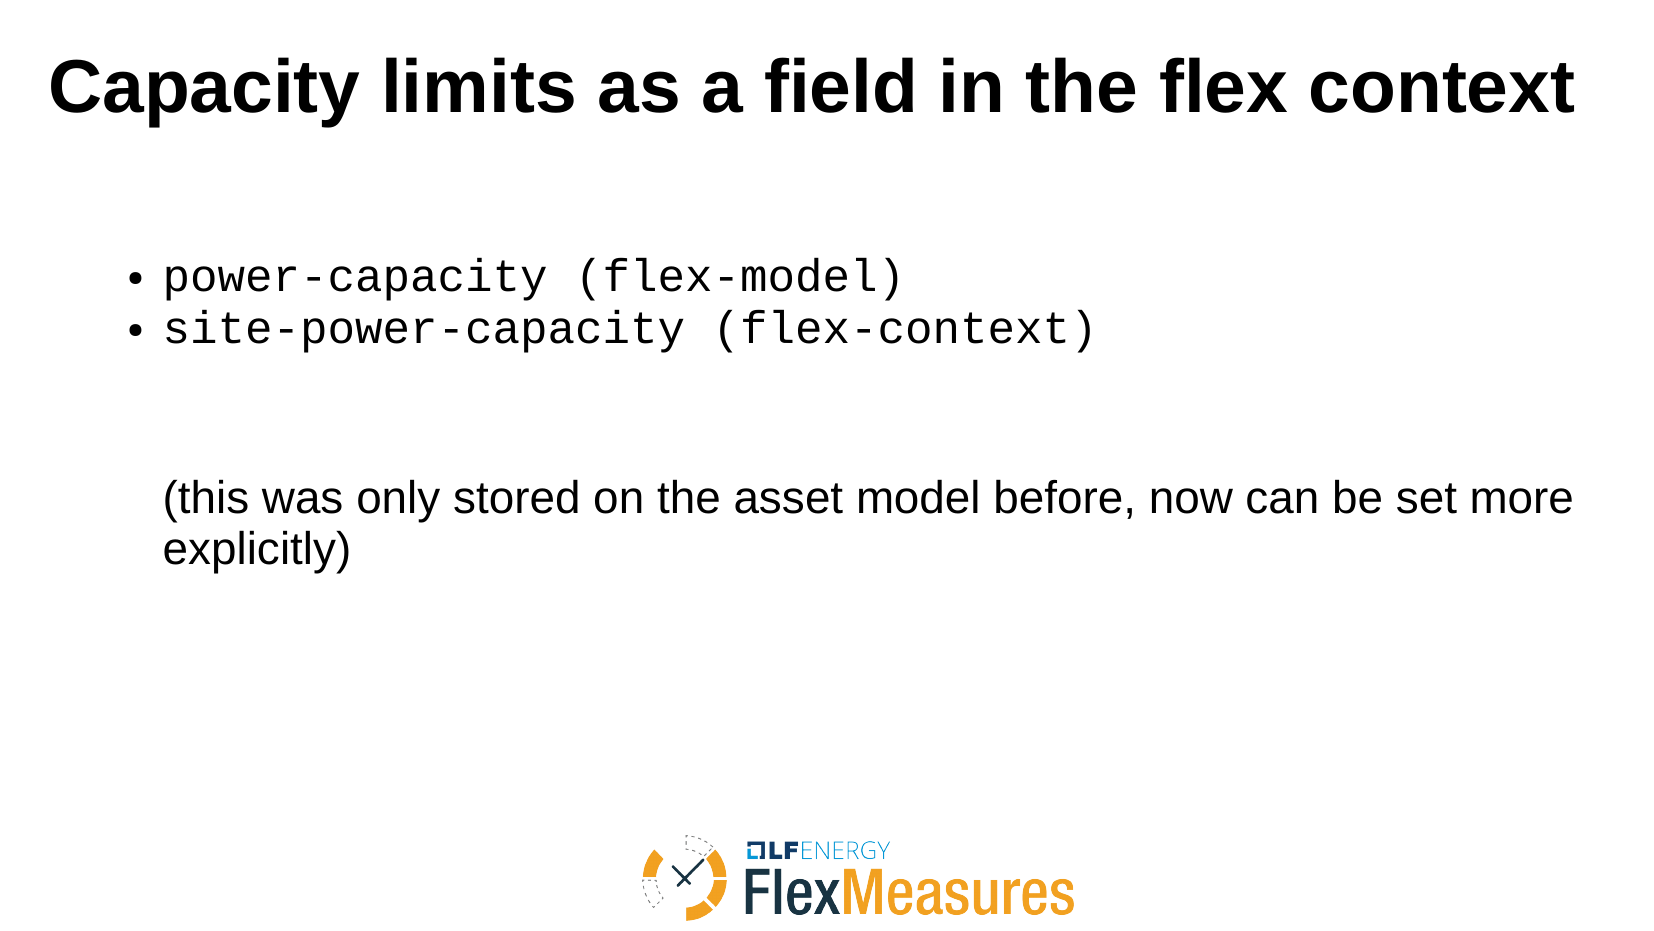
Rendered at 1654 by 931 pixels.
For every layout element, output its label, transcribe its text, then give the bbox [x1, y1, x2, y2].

text_box Capacity limits as a field in the flex context [0, 37, 1613, 188]
text_box power-capacity (flex-model) site-power-capacity (flex-context) (this was only stored on the asset model before, now can be set more explicitly) [112, 246, 1613, 676]
picture [642, 835, 1074, 921]
